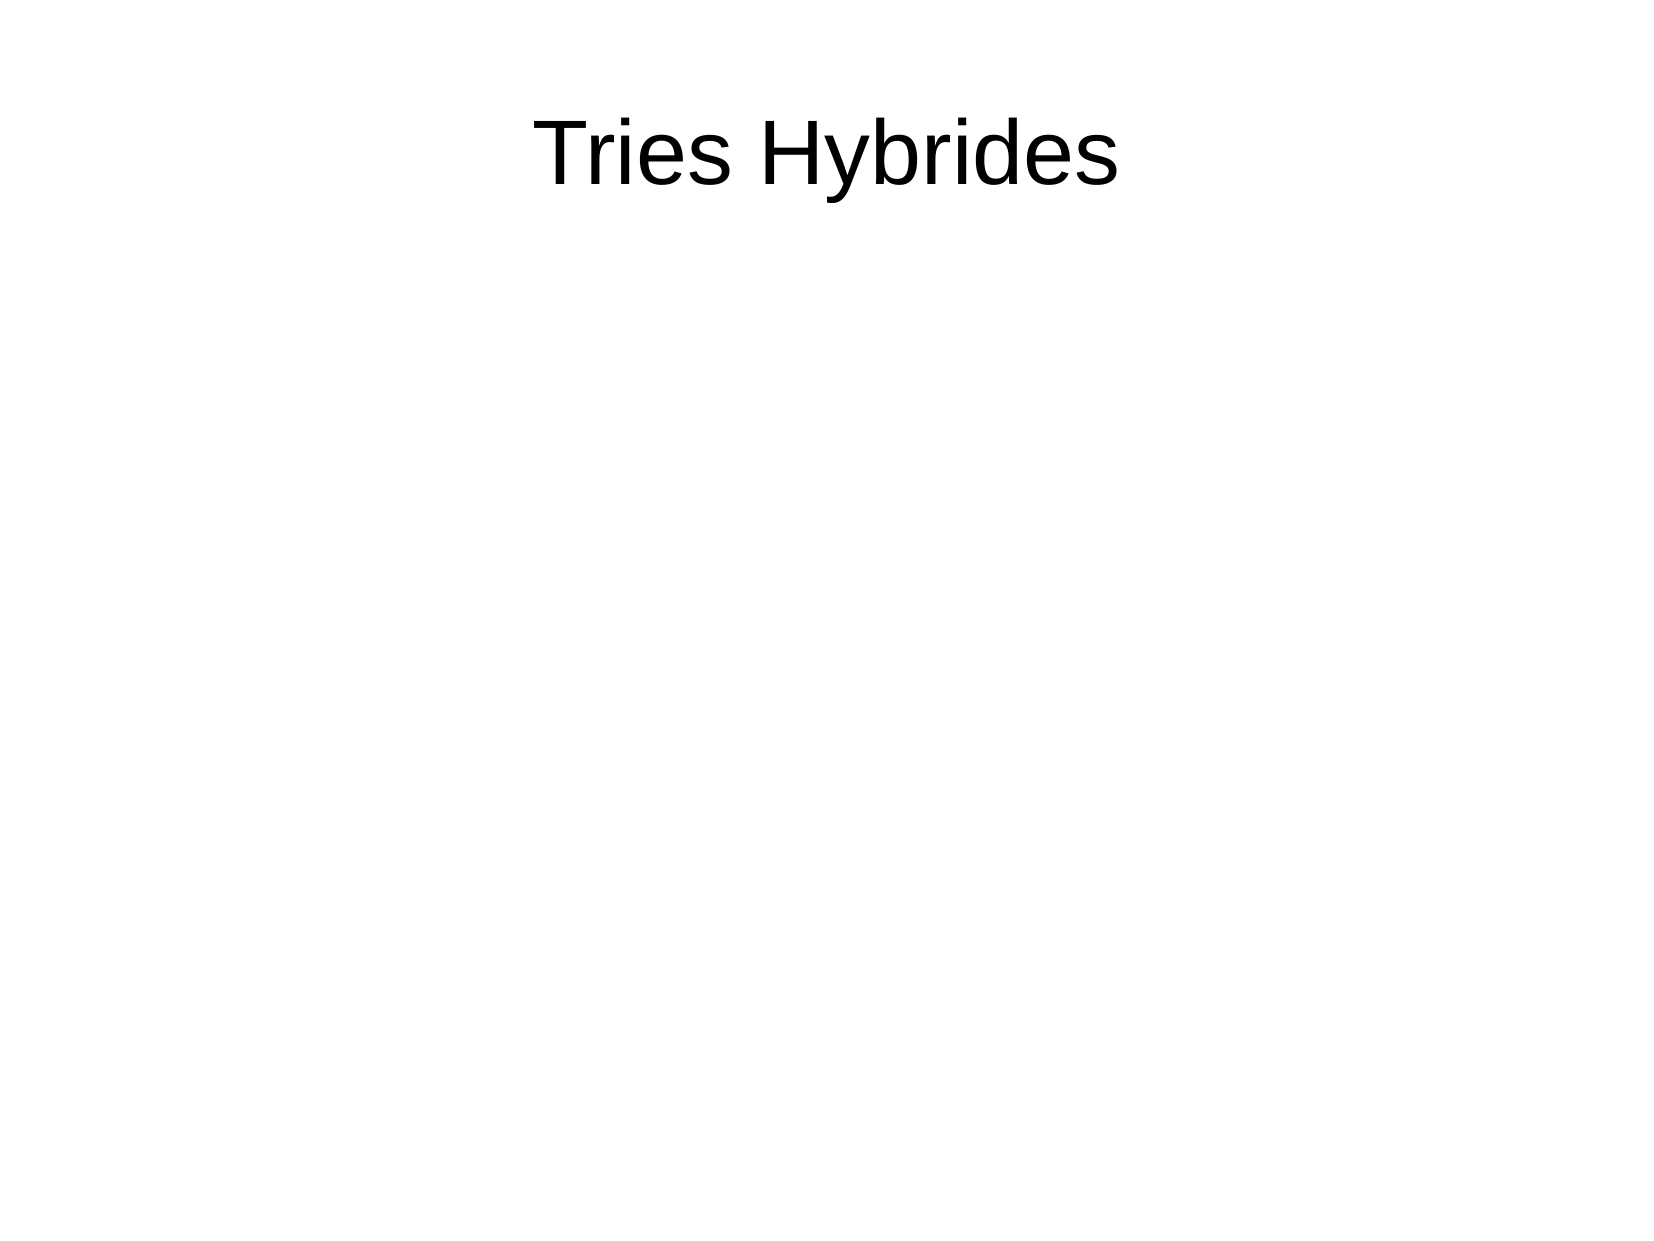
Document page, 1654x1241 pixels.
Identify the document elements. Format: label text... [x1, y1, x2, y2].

title Tries Hybrides [82, 49, 1571, 257]
